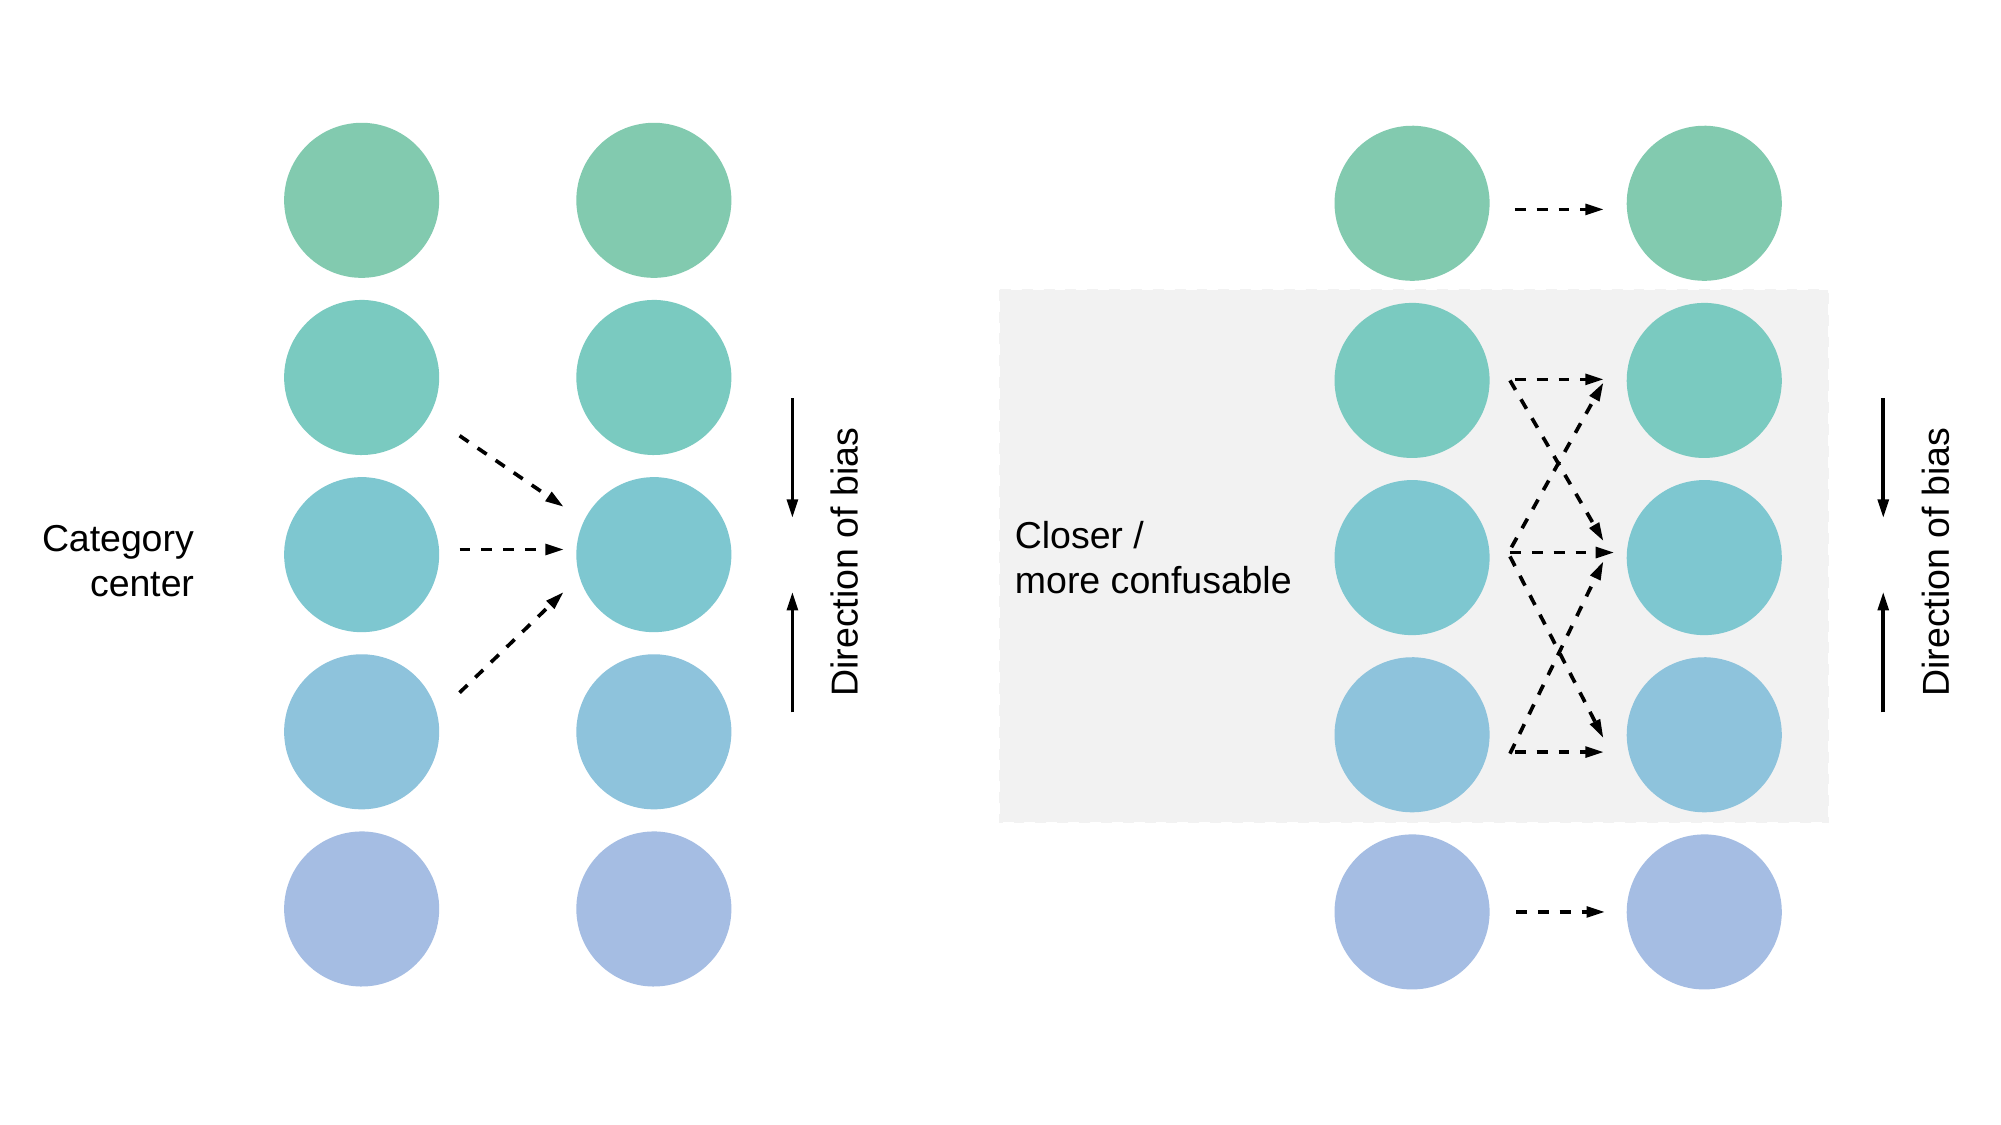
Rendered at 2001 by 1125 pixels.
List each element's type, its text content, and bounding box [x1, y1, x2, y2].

text_box [1334, 302, 1490, 458]
text_box [1334, 834, 1490, 990]
text_box [1626, 125, 1782, 281]
text_box Category center [27, 506, 258, 658]
text_box [1626, 657, 1782, 813]
text_box [1334, 480, 1490, 636]
text_box [1334, 125, 1490, 281]
text_box Direction of bias [1903, 318, 1965, 806]
text_box [1334, 657, 1490, 813]
text_box [284, 122, 440, 278]
text_box [576, 477, 732, 633]
text_box [1626, 834, 1782, 990]
text_box [284, 477, 440, 633]
text_box Direction of bias [812, 318, 874, 806]
text_box [576, 122, 732, 278]
text_box [1626, 480, 1782, 636]
text_box [284, 299, 440, 456]
text_box Closer / more confusable [1000, 290, 1828, 822]
text_box [576, 831, 732, 987]
text_box [576, 654, 732, 810]
text_box [1626, 302, 1782, 458]
text_box [576, 299, 732, 456]
text_box [284, 654, 440, 810]
text_box [284, 831, 440, 987]
